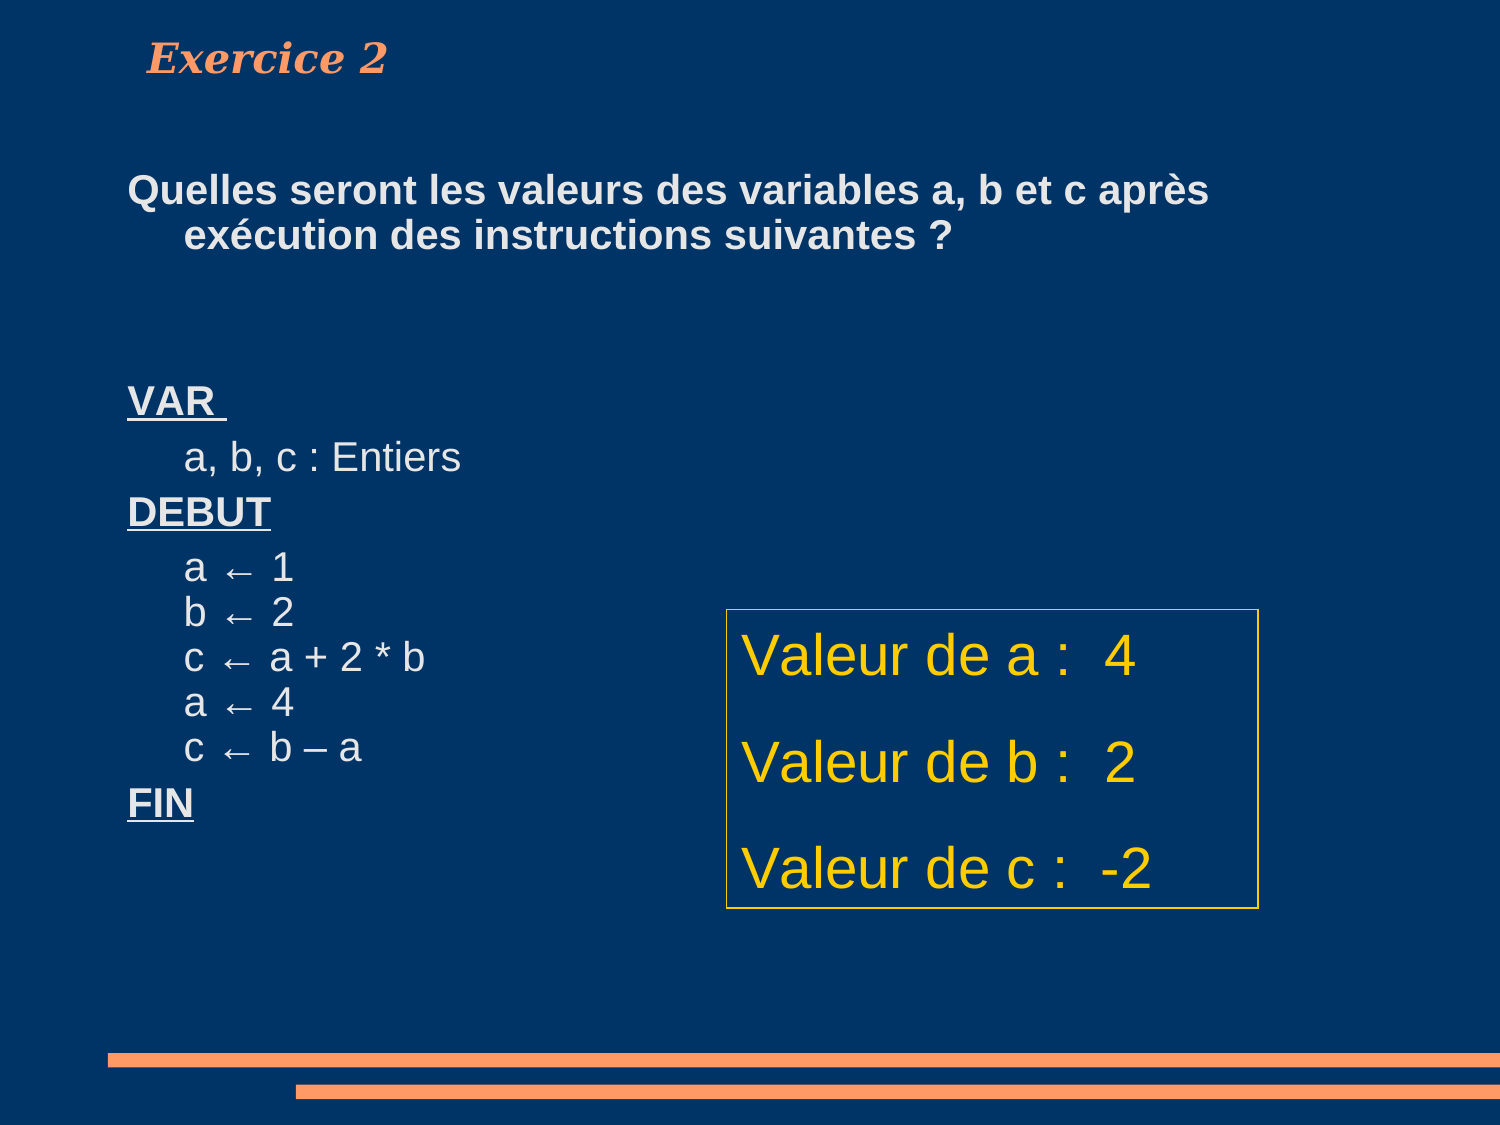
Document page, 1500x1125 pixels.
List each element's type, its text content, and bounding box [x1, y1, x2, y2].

list Quelles seront les valeurs des variables a, b et c après exécution des instructions suivantes ? VAR a, b, c : Entiers DEBUT a ← 1 b ← 2 c ← a + 2 * b a ← 4 c ← b – a FIN [112, 160, 1388, 1000]
title Exercice 2 [112, 0, 1388, 114]
text_box Valeur de a : 4 Valeur de b : 2 Valeur de c : -2 [726, 609, 1258, 908]
